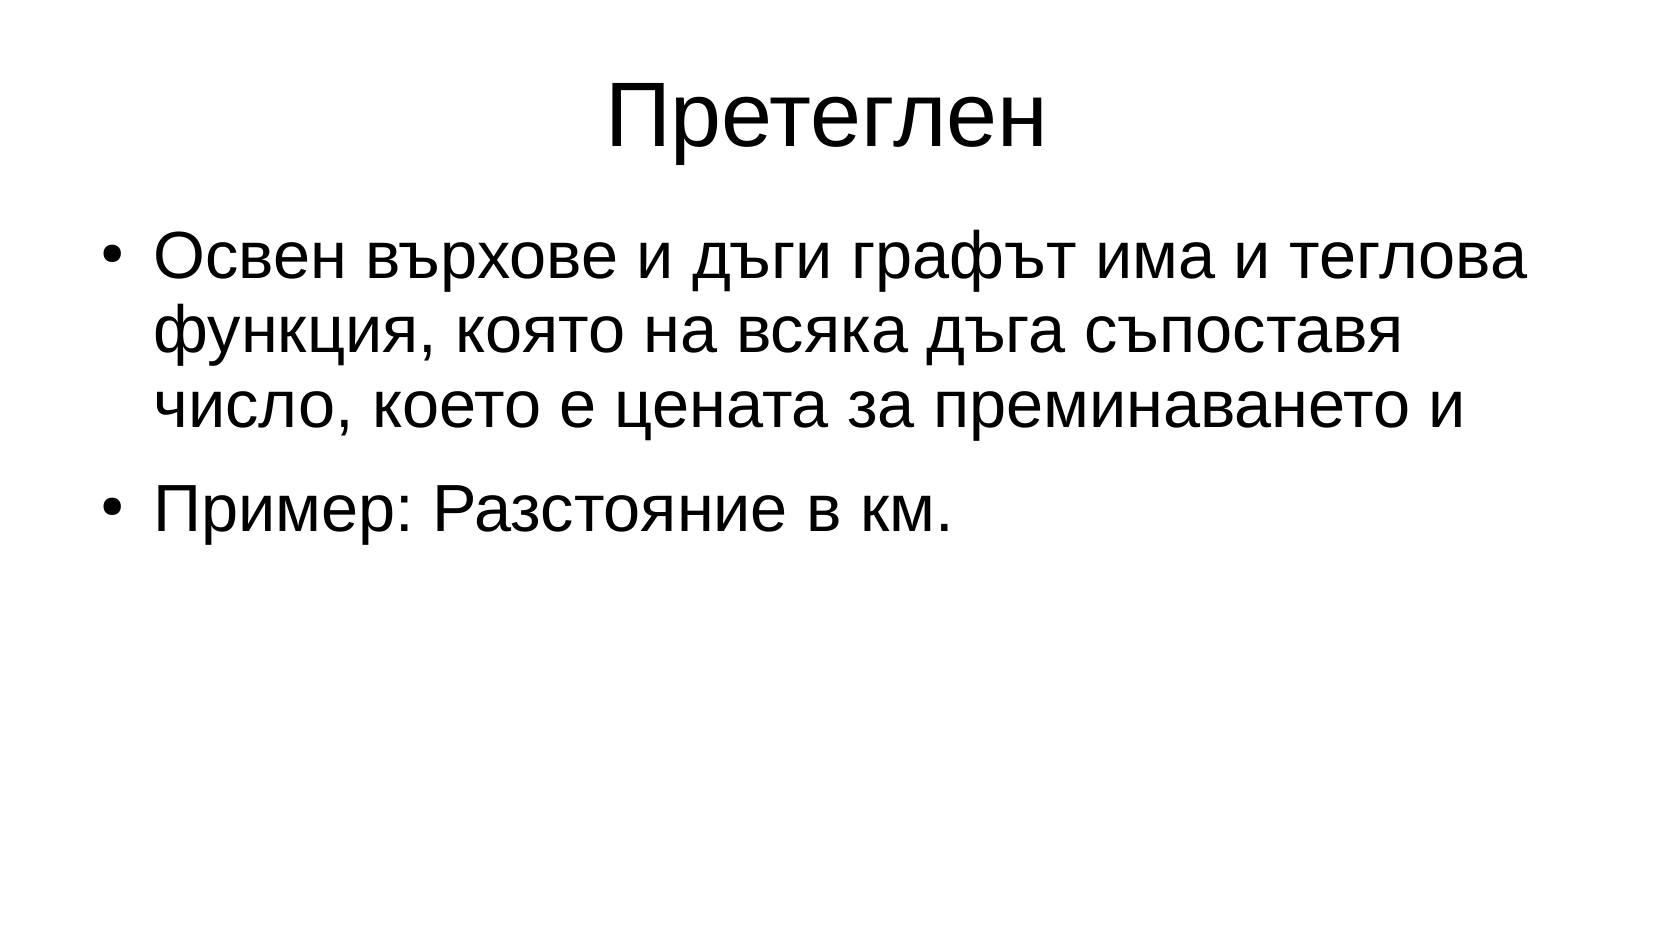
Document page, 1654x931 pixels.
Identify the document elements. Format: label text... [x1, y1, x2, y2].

list Освен върхове и дъги графът има и теглова функция, която на всяка дъга съпоставя число, което е цената за преминаването и Пример: Разстояние в км. [82, 217, 1571, 758]
title Претеглен [82, 37, 1571, 193]
